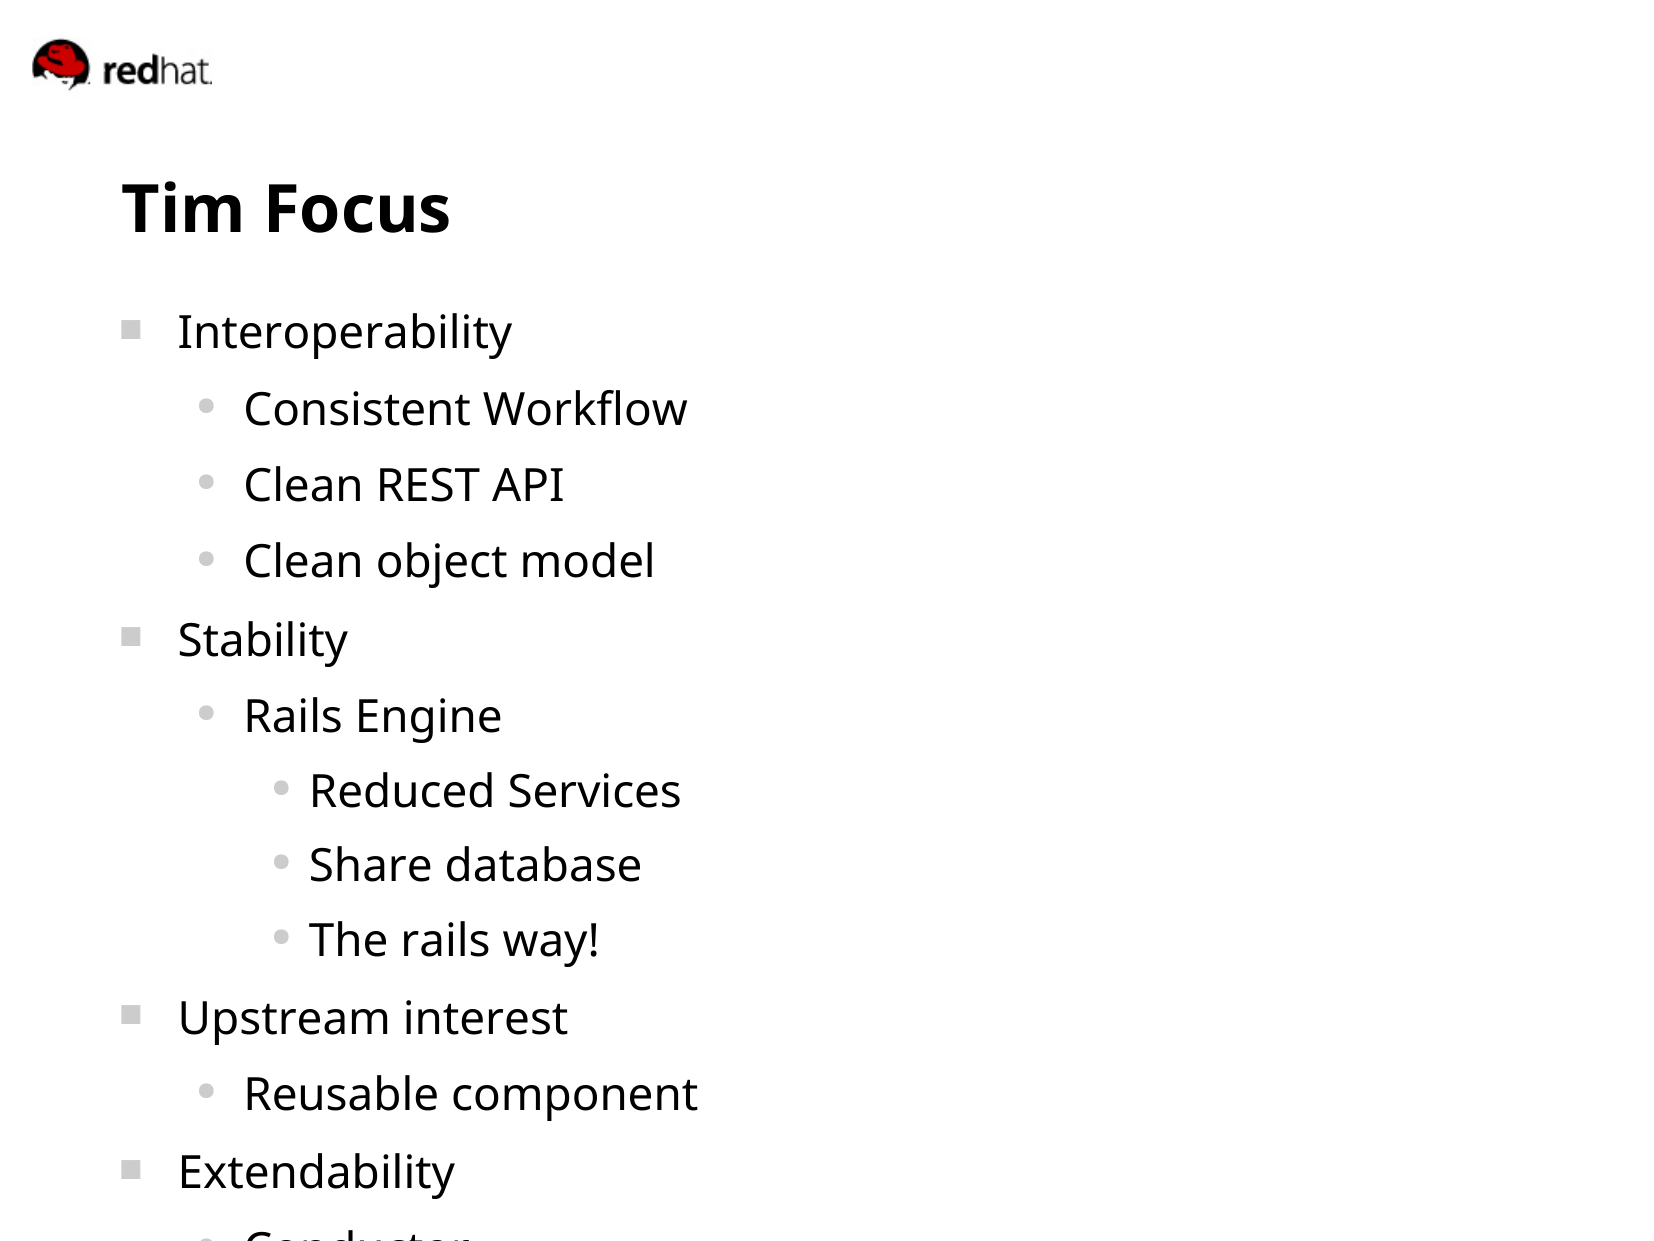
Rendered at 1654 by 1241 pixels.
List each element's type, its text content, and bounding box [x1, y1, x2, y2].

picture [31, 37, 212, 98]
title Tim Focus [121, 102, 1534, 310]
list Interoperability Consistent Workflow Clean REST API Clean object model Stability Rails Engine Reduced Services Share database The rails way! Upstream interest Reusable component Extendability Conductor [121, 300, 976, 1159]
